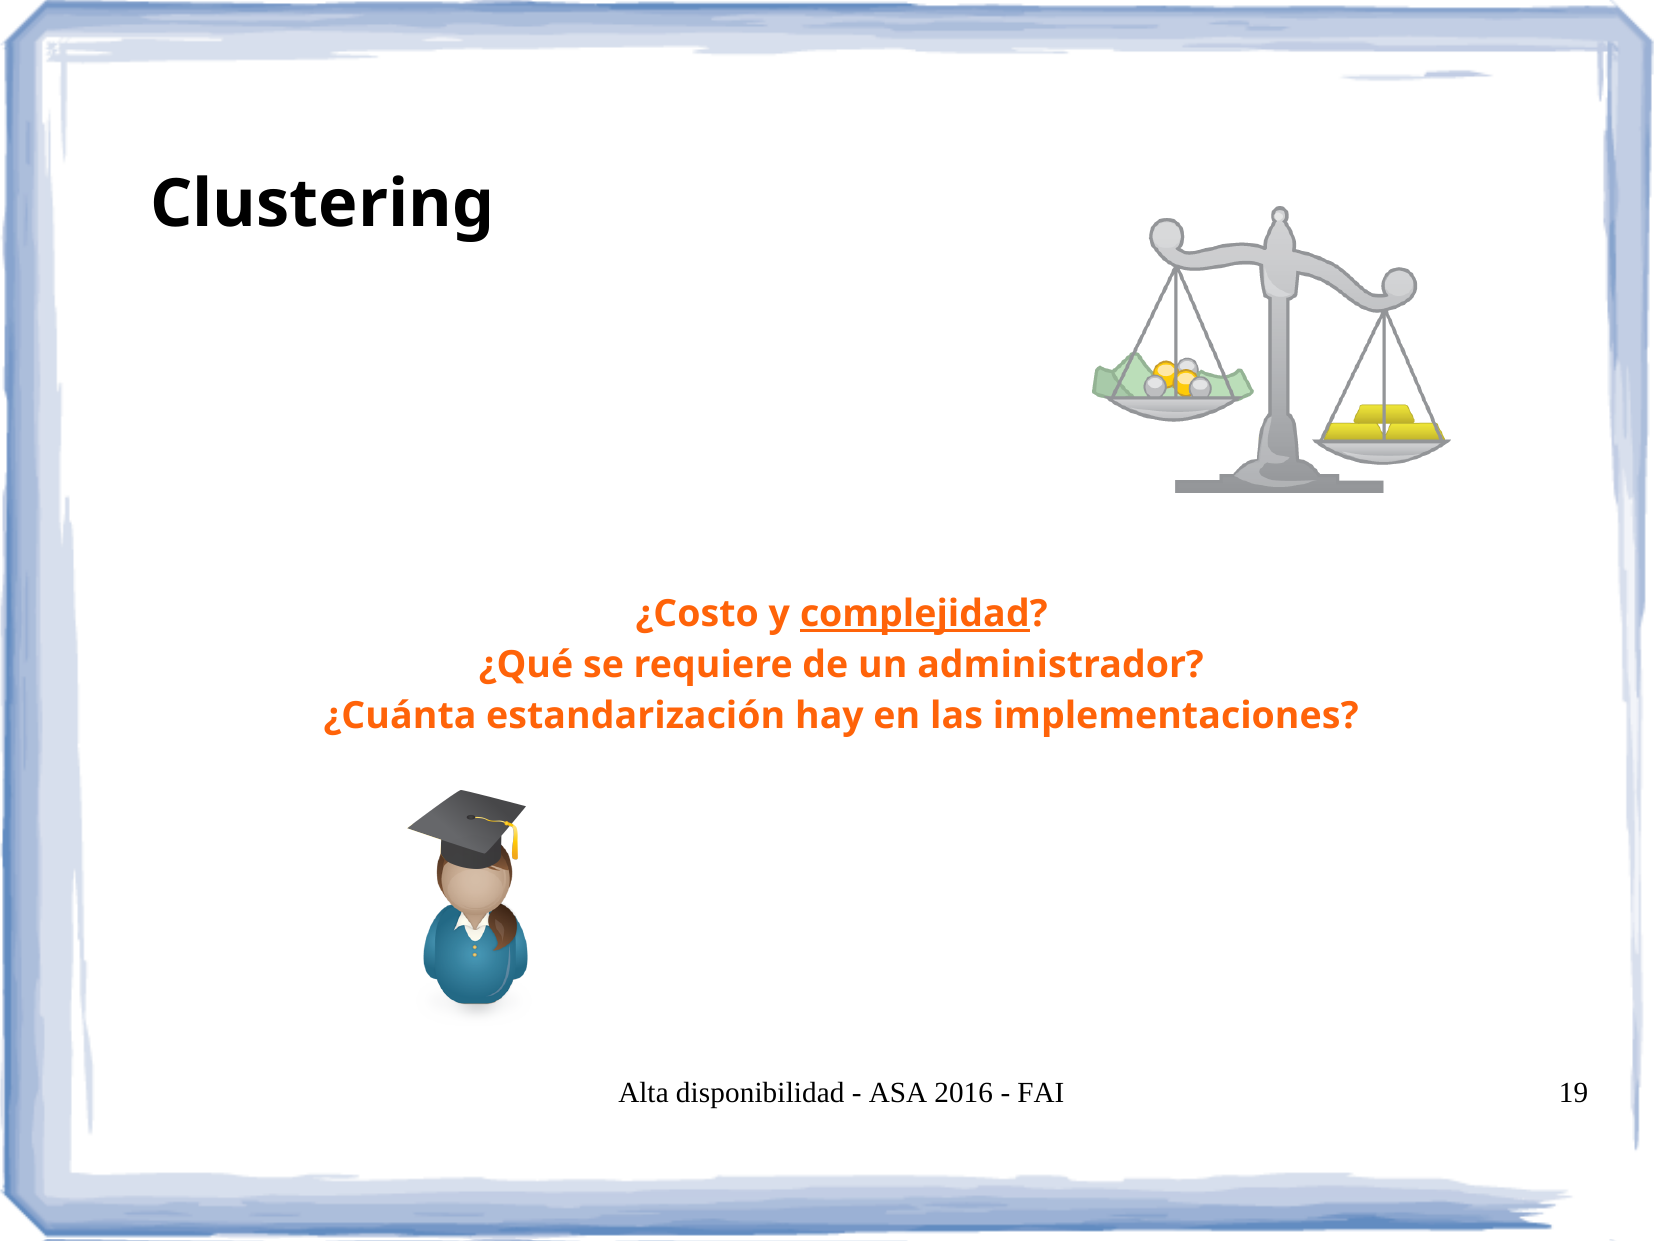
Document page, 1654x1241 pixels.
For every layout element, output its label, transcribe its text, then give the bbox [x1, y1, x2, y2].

text_box Clustering [135, 147, 498, 250]
text_box ¿Costo y complejidad? ¿Qué se requiere de un administrador? ¿Cuánta estandarización hay en las implementaciones? [308, 578, 1345, 740]
picture [0, 0, 1654, 1241]
